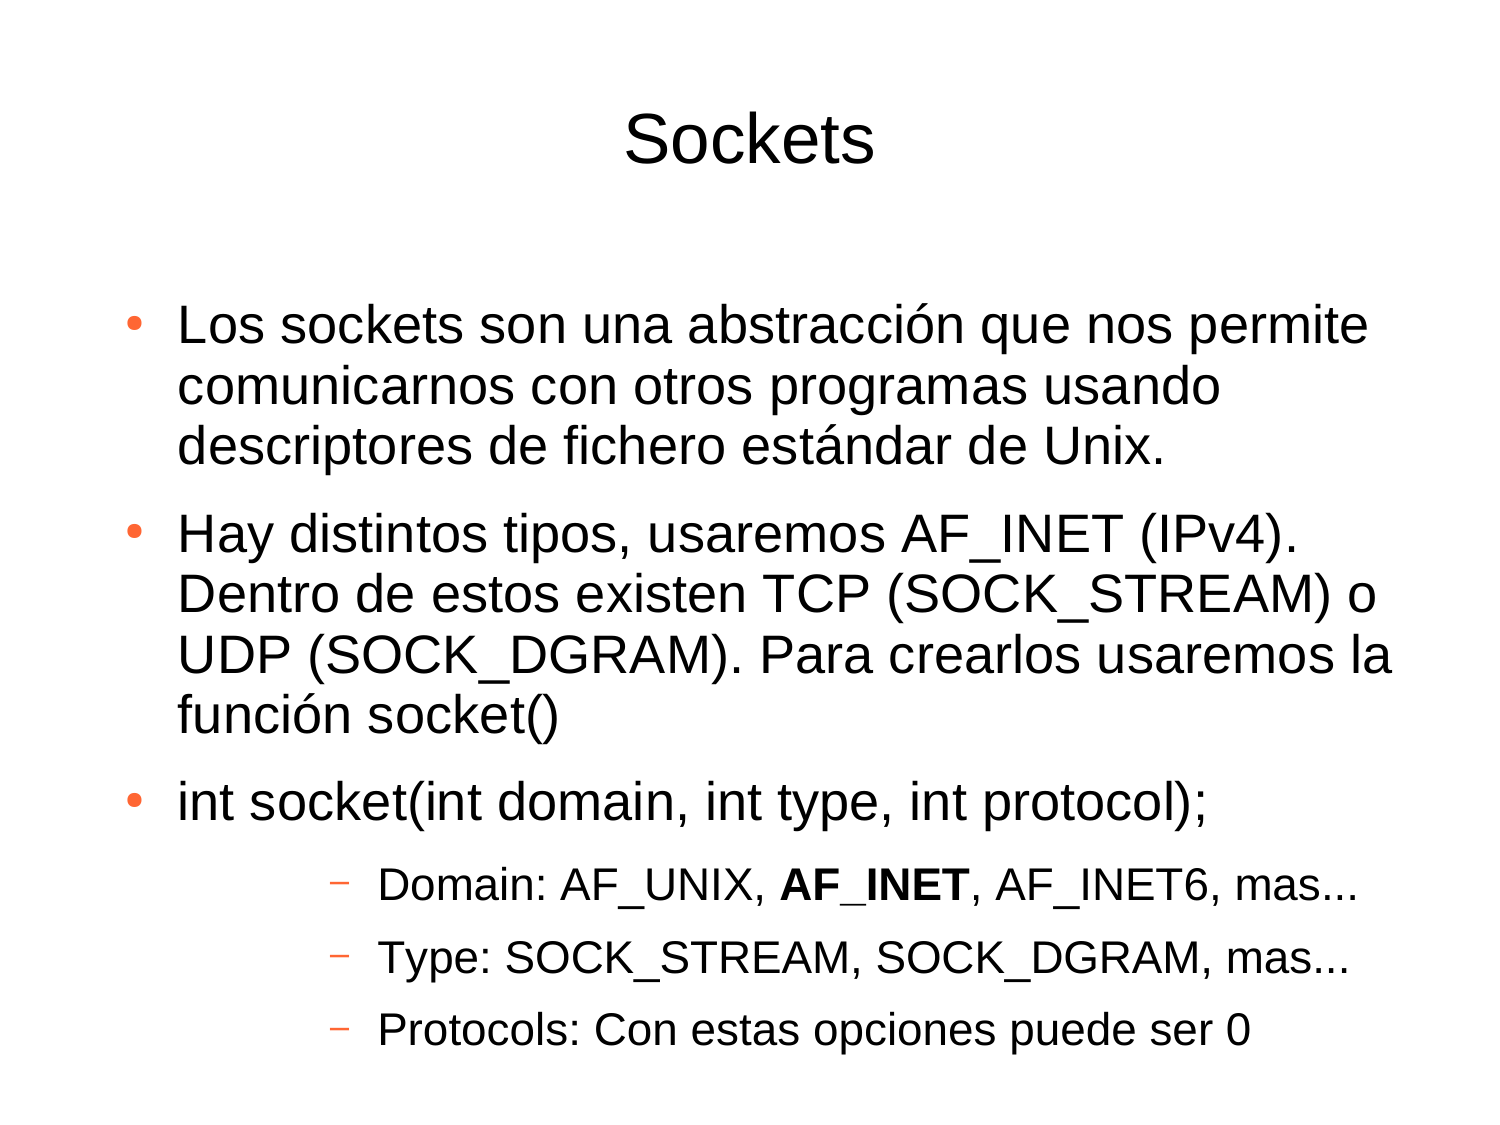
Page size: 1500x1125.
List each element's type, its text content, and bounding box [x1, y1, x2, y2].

list Los sockets son una abstracción que nos permite comunicarnos con otros programas usando descriptores de fichero estándar de Unix. Hay distintos tipos, usaremos AF_INET (IPv4). Dentro de estos existen TCP (SOCK_STREAM) o UDP (SOCK_DGRAM). Para crearlos usaremos la función socket() int socket(int domain, int type, int protocol); Domain: AF_UNIX, AF_INET, AF_INET6, mas... Type: SOCK_STREAM, SOCK_DGRAM, mas... Protocols: Con estas opciones puede ser 0 [107, 294, 1425, 1056]
title Sockets [75, 44, 1425, 233]
